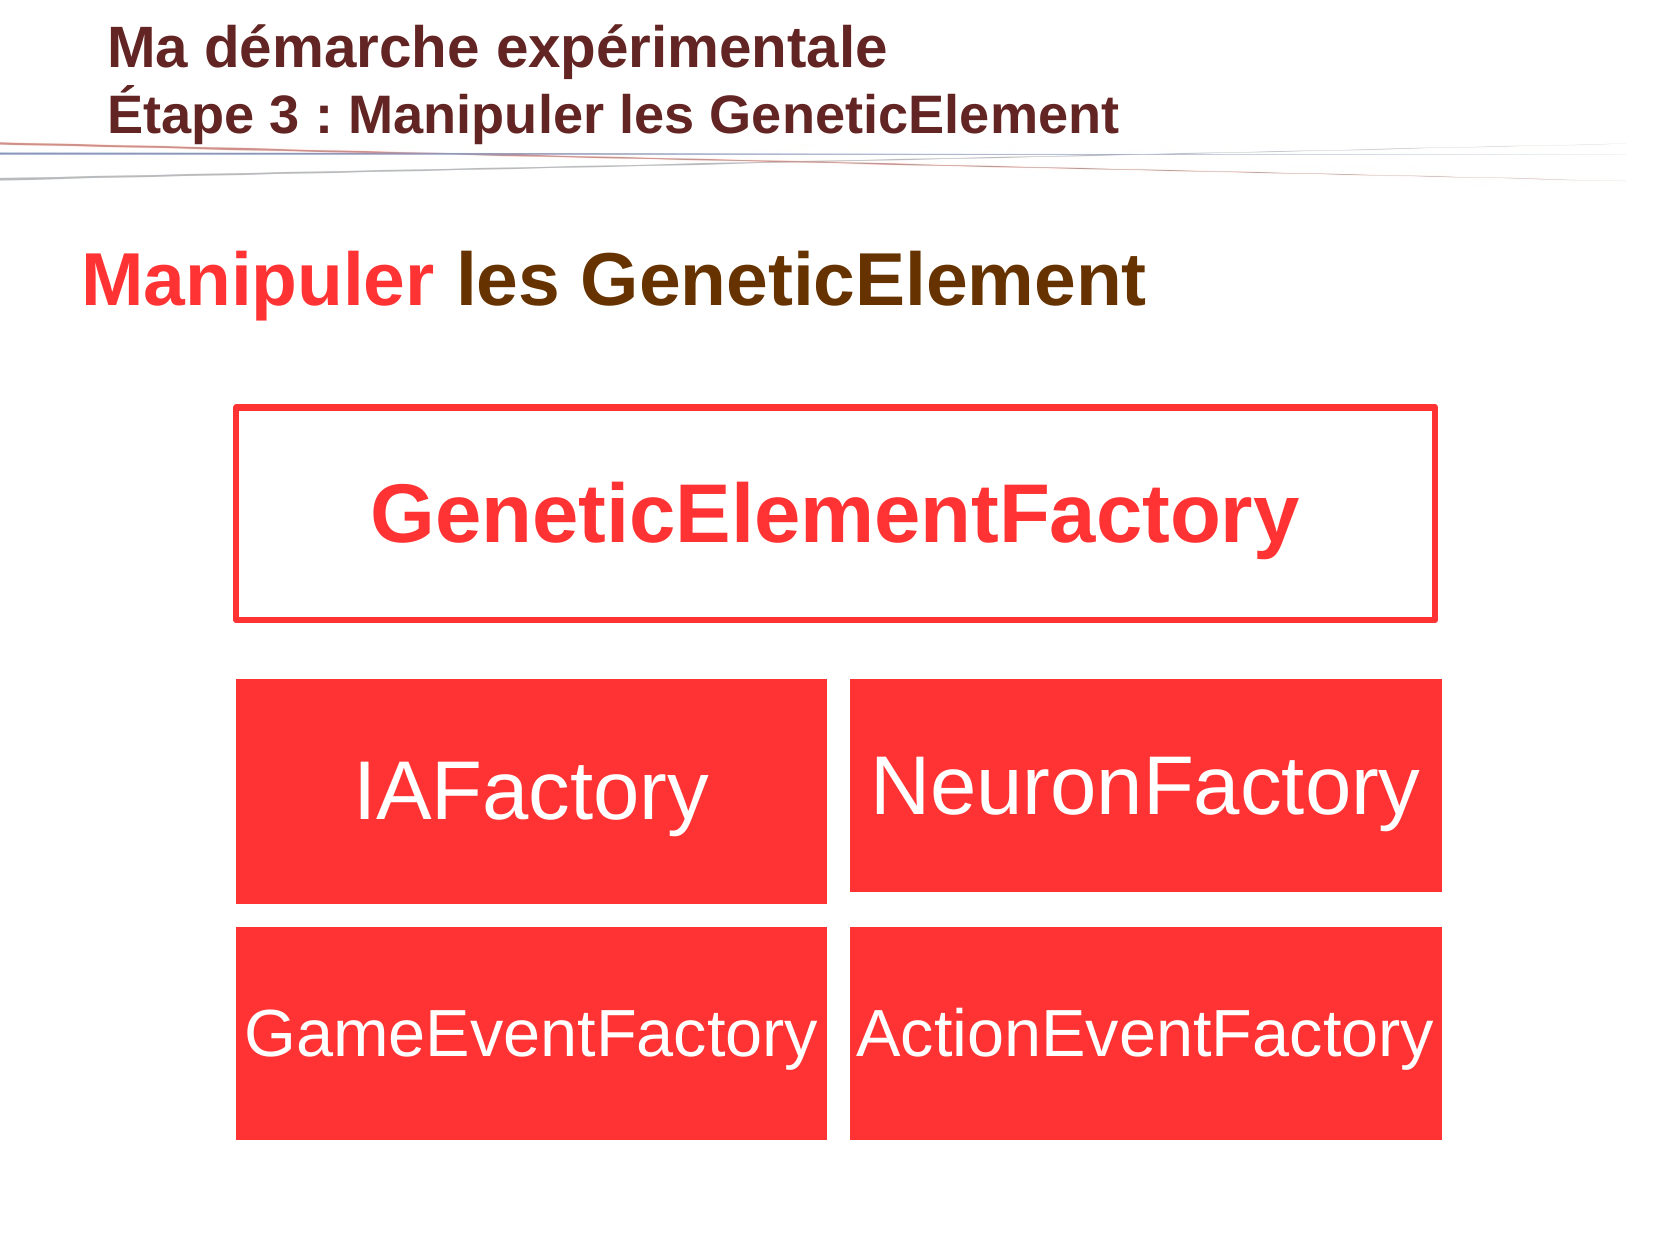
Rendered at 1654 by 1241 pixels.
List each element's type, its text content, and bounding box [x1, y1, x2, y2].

text_box IAFactory [236, 679, 827, 904]
text_box GameEventFactory [236, 927, 827, 1140]
text_box GeneticElementFactory [236, 407, 1436, 621]
text_box NeuronFactory [850, 679, 1442, 892]
title Ma démarche expérimentale Étape 3 : Manipuler les GeneticElement [11, 9, 1217, 128]
text_box ActionEventFactory [850, 927, 1442, 1140]
picture [0, 133, 1626, 208]
text_box Manipuler les GeneticElement [66, 230, 1163, 333]
